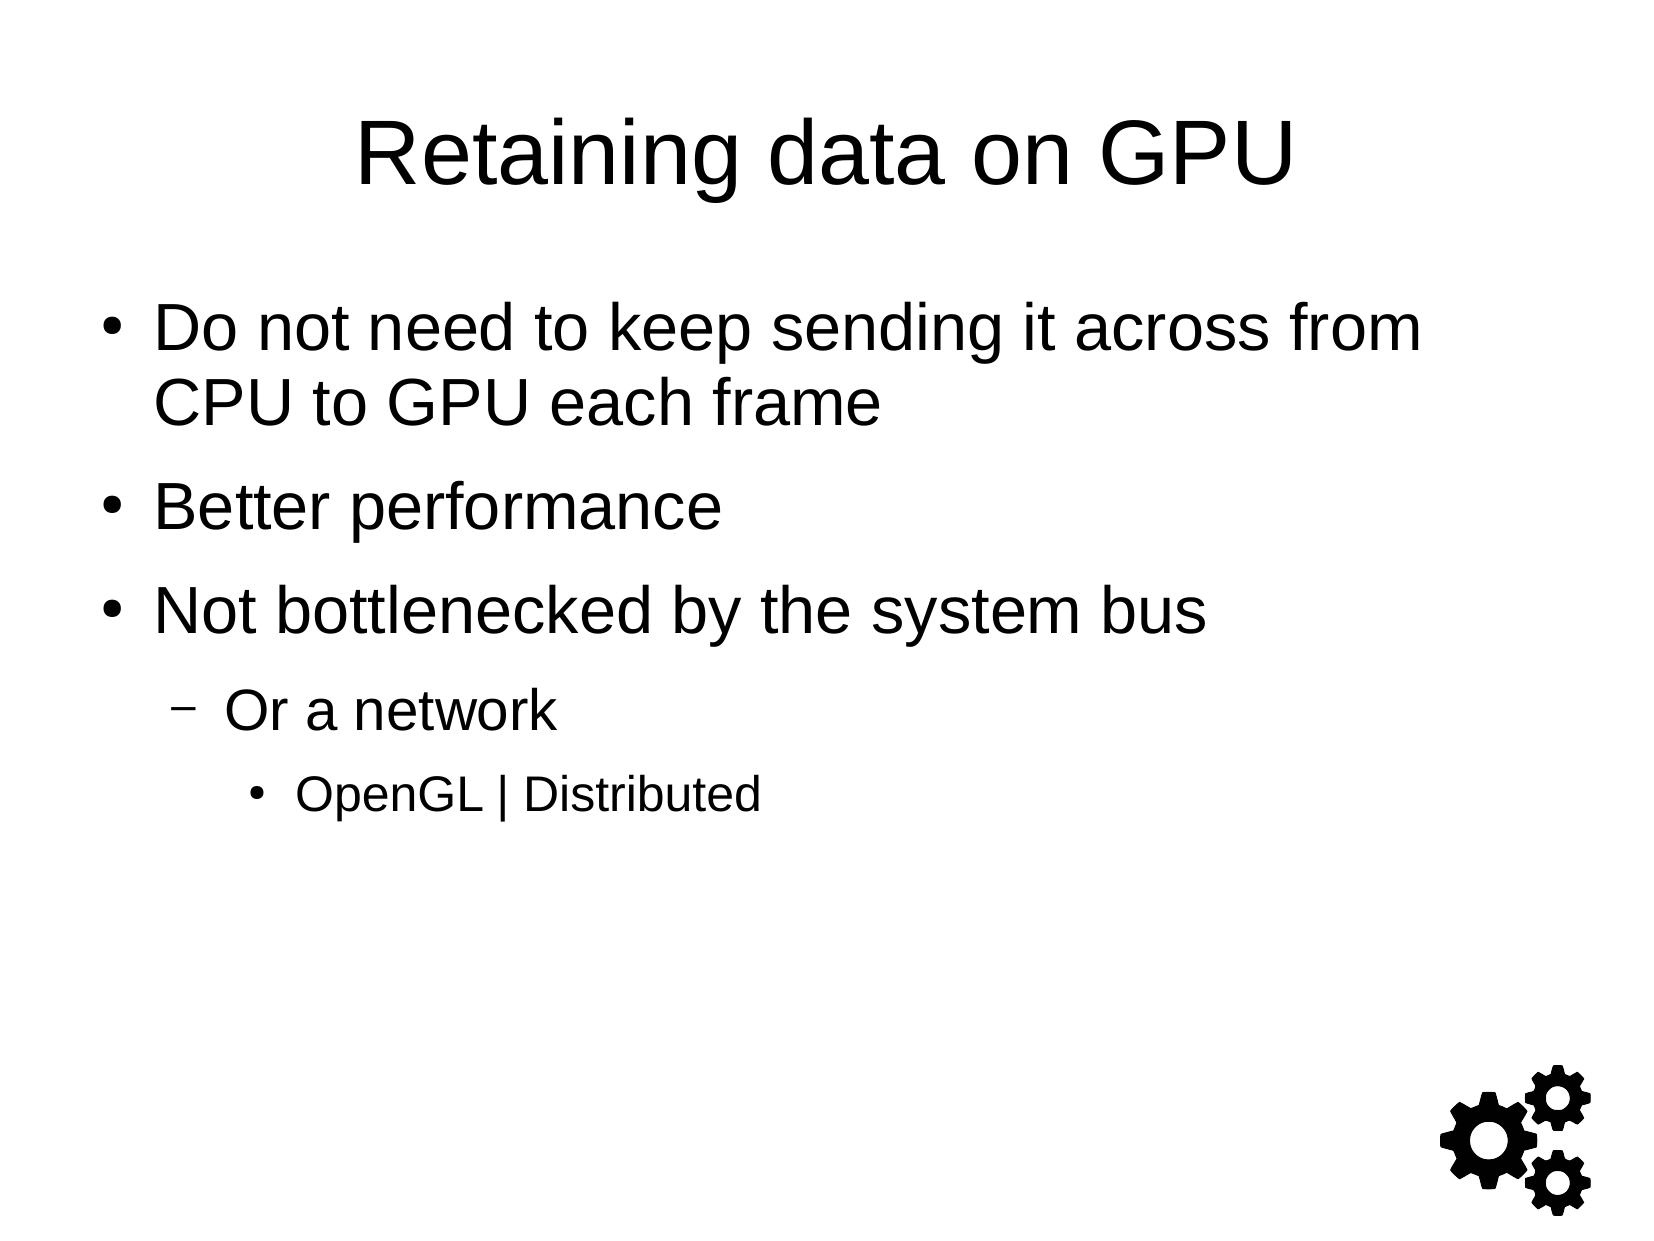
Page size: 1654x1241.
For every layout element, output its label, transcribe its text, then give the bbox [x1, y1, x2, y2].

list Do not need to keep sending it across from CPU to GPU each frame Better performance Not bottlenecked by the system bus Or a network OpenGL | Distributed [82, 290, 1571, 1010]
picture [1440, 1065, 1591, 1216]
title Retaining data on GPU [82, 49, 1571, 257]
